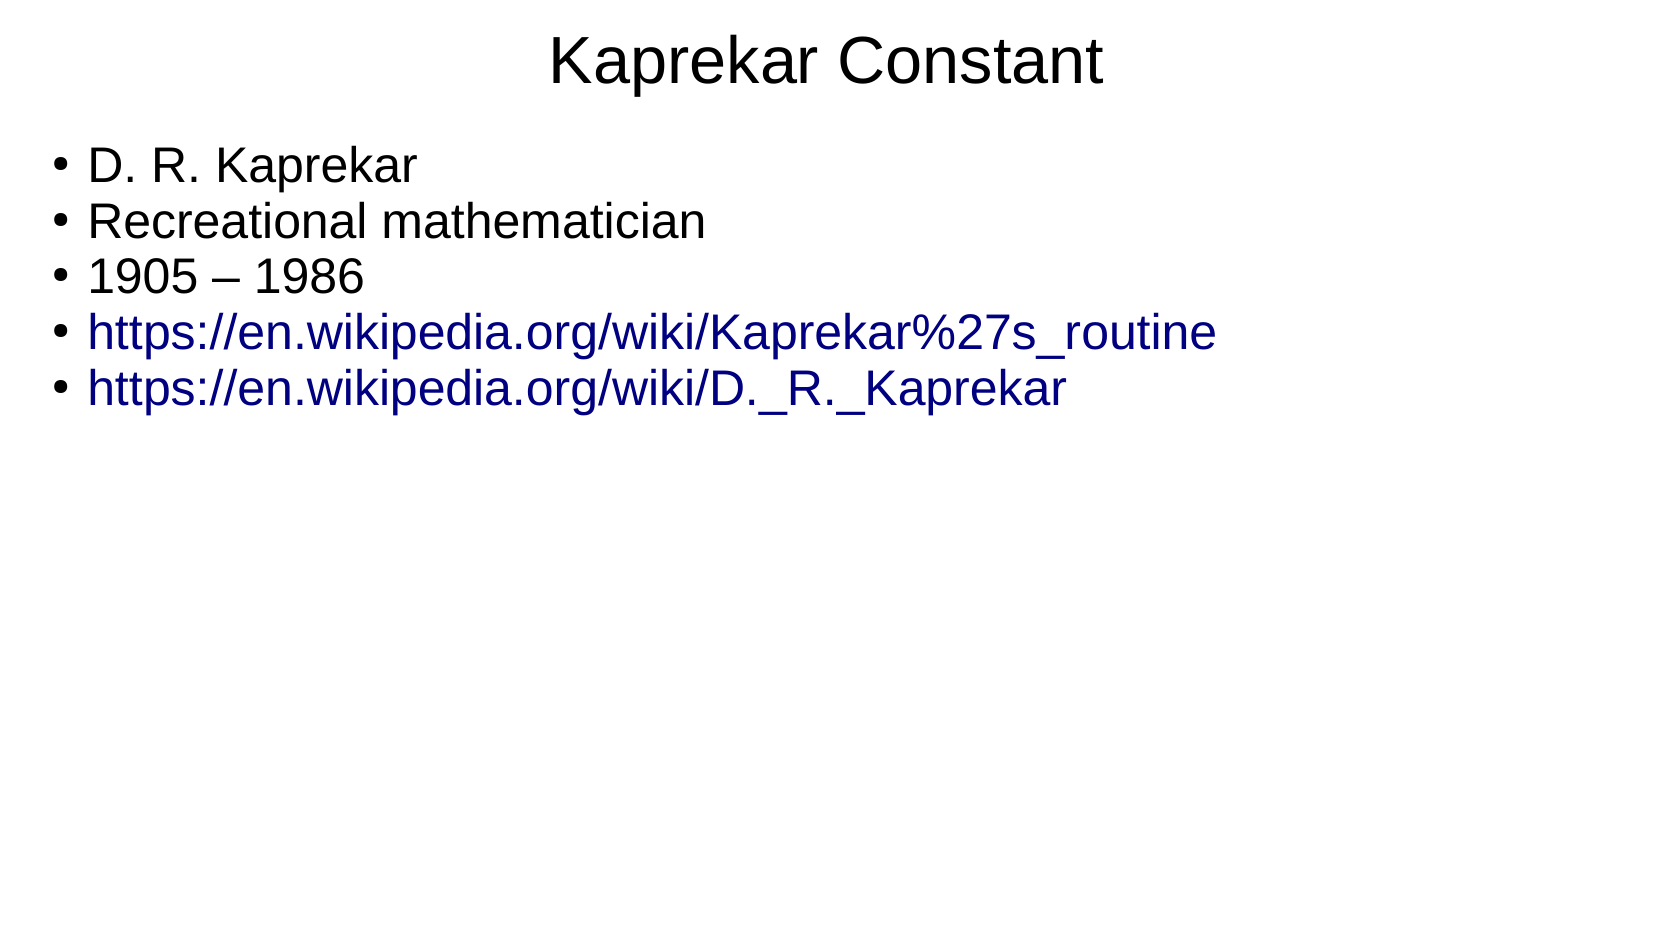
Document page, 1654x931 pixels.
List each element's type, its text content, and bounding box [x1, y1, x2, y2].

subtitle D. R. Kaprekar Recreational mathematician 1905 – 1986 https://en.wikipedia.org/wiki/Kaprekar%27s_routine https://en.wikipedia.org/wiki/D._R._Kaprekar [51, 137, 1541, 417]
title Kaprekar Constant [82, 22, 1571, 98]
